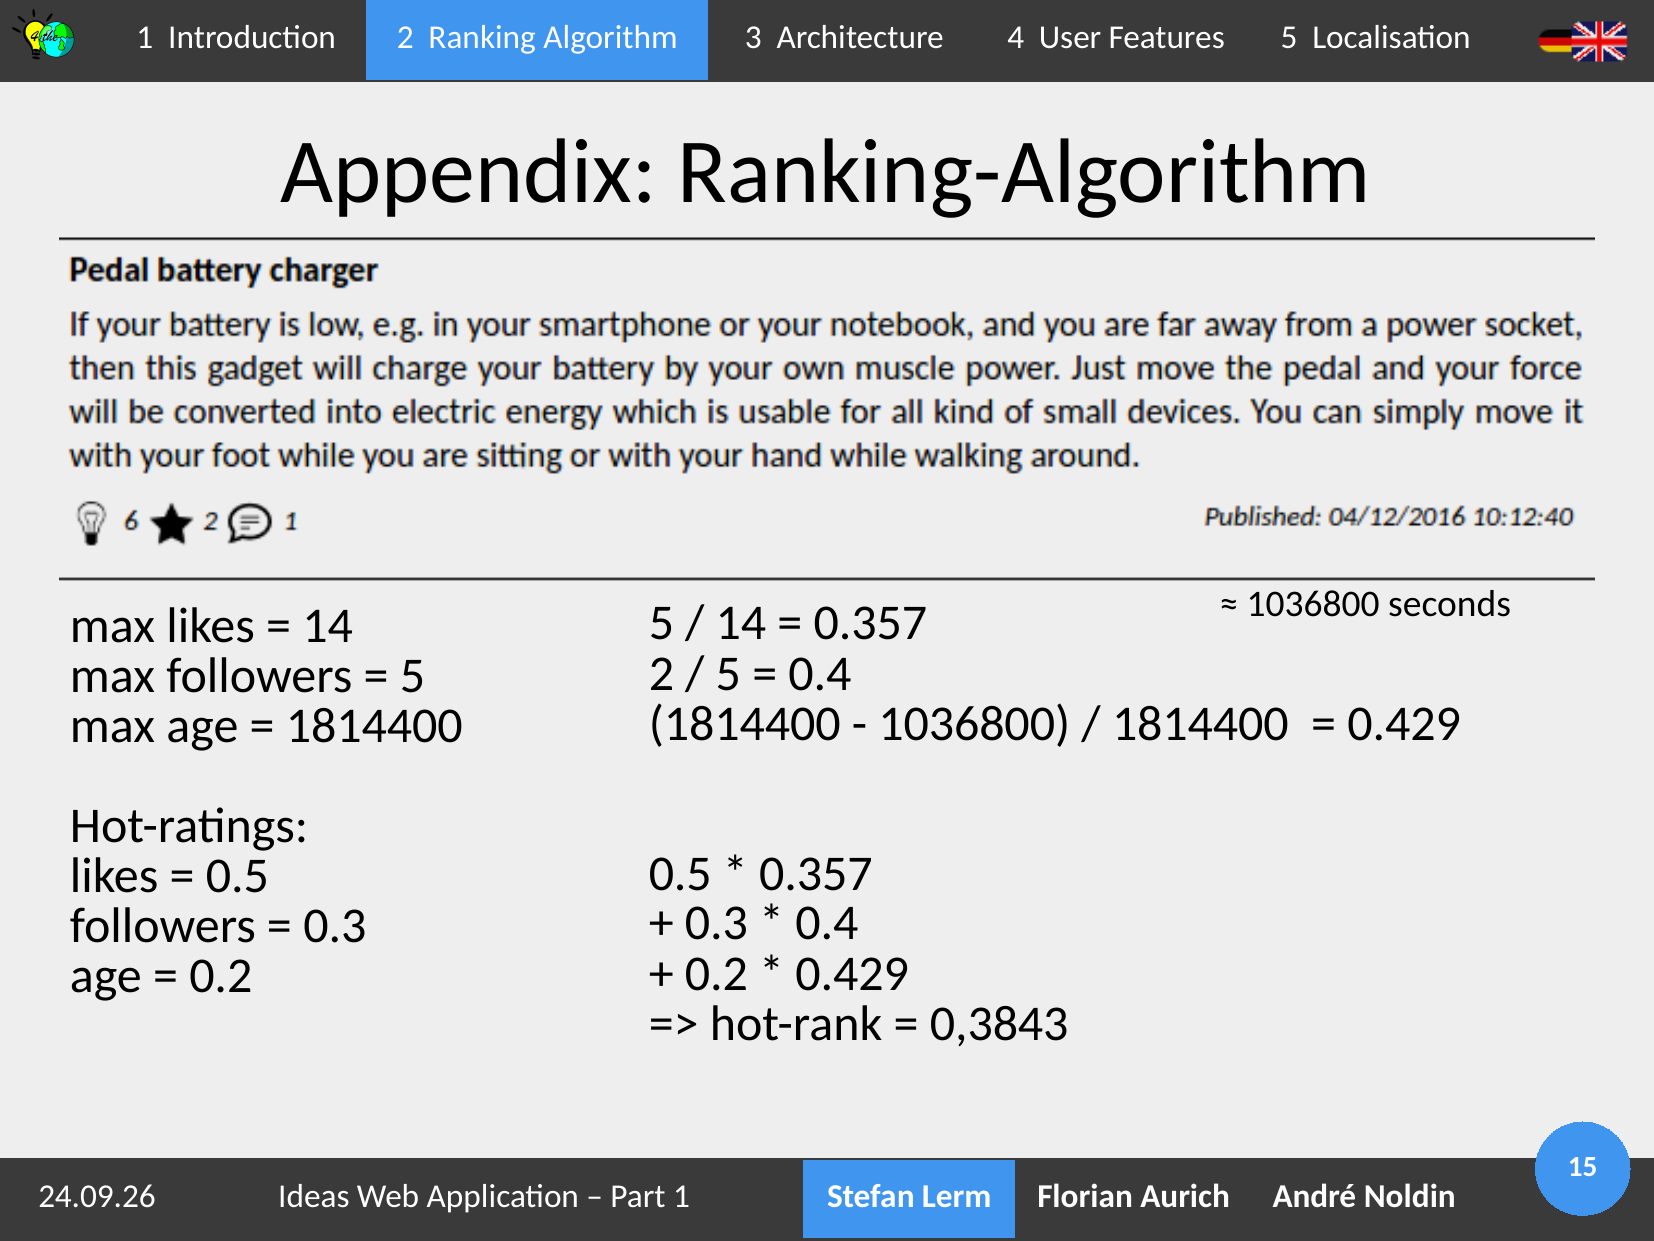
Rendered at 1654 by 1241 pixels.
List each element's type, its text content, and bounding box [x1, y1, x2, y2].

text_box max likes = 14 max followers = 5 max age = 1814400 Hot-ratings: likes = 0.5 followers = 0.3 age = 0.2 [70, 585, 696, 1134]
text_box 4 User Features [980, 0, 1251, 80]
text_box 5 Localisation [1251, 0, 1501, 80]
text_box 1 Introduction [106, 0, 366, 80]
text_box André Noldin [1251, 1160, 1477, 1238]
text_box 3 Architecture [708, 0, 980, 80]
text_box 5 / 14 = 0.357 2 / 5 = 0.4 (1814400 - 1036800) / 1814400 = 0.429 0.5 * 0.357 + 0.3 * 0.4 + 0.2 * 0.429 => hot-rank = 0,3843 [648, 602, 1571, 1123]
text_box 2 Ranking Algorithm [366, 0, 708, 80]
text_box ≈ 1036800 seconds [1204, 585, 1595, 638]
text_box Ideas Web Application – Part 1 [242, 1160, 727, 1238]
title Appendix: Ranking-Algorithm [82, 88, 1571, 236]
picture [2, 0, 83, 80]
text_box Stefan Lerm [803, 1160, 1015, 1238]
text_box Florian Aurich [1015, 1160, 1251, 1238]
picture [1536, 18, 1629, 64]
picture [59, 236, 1595, 585]
